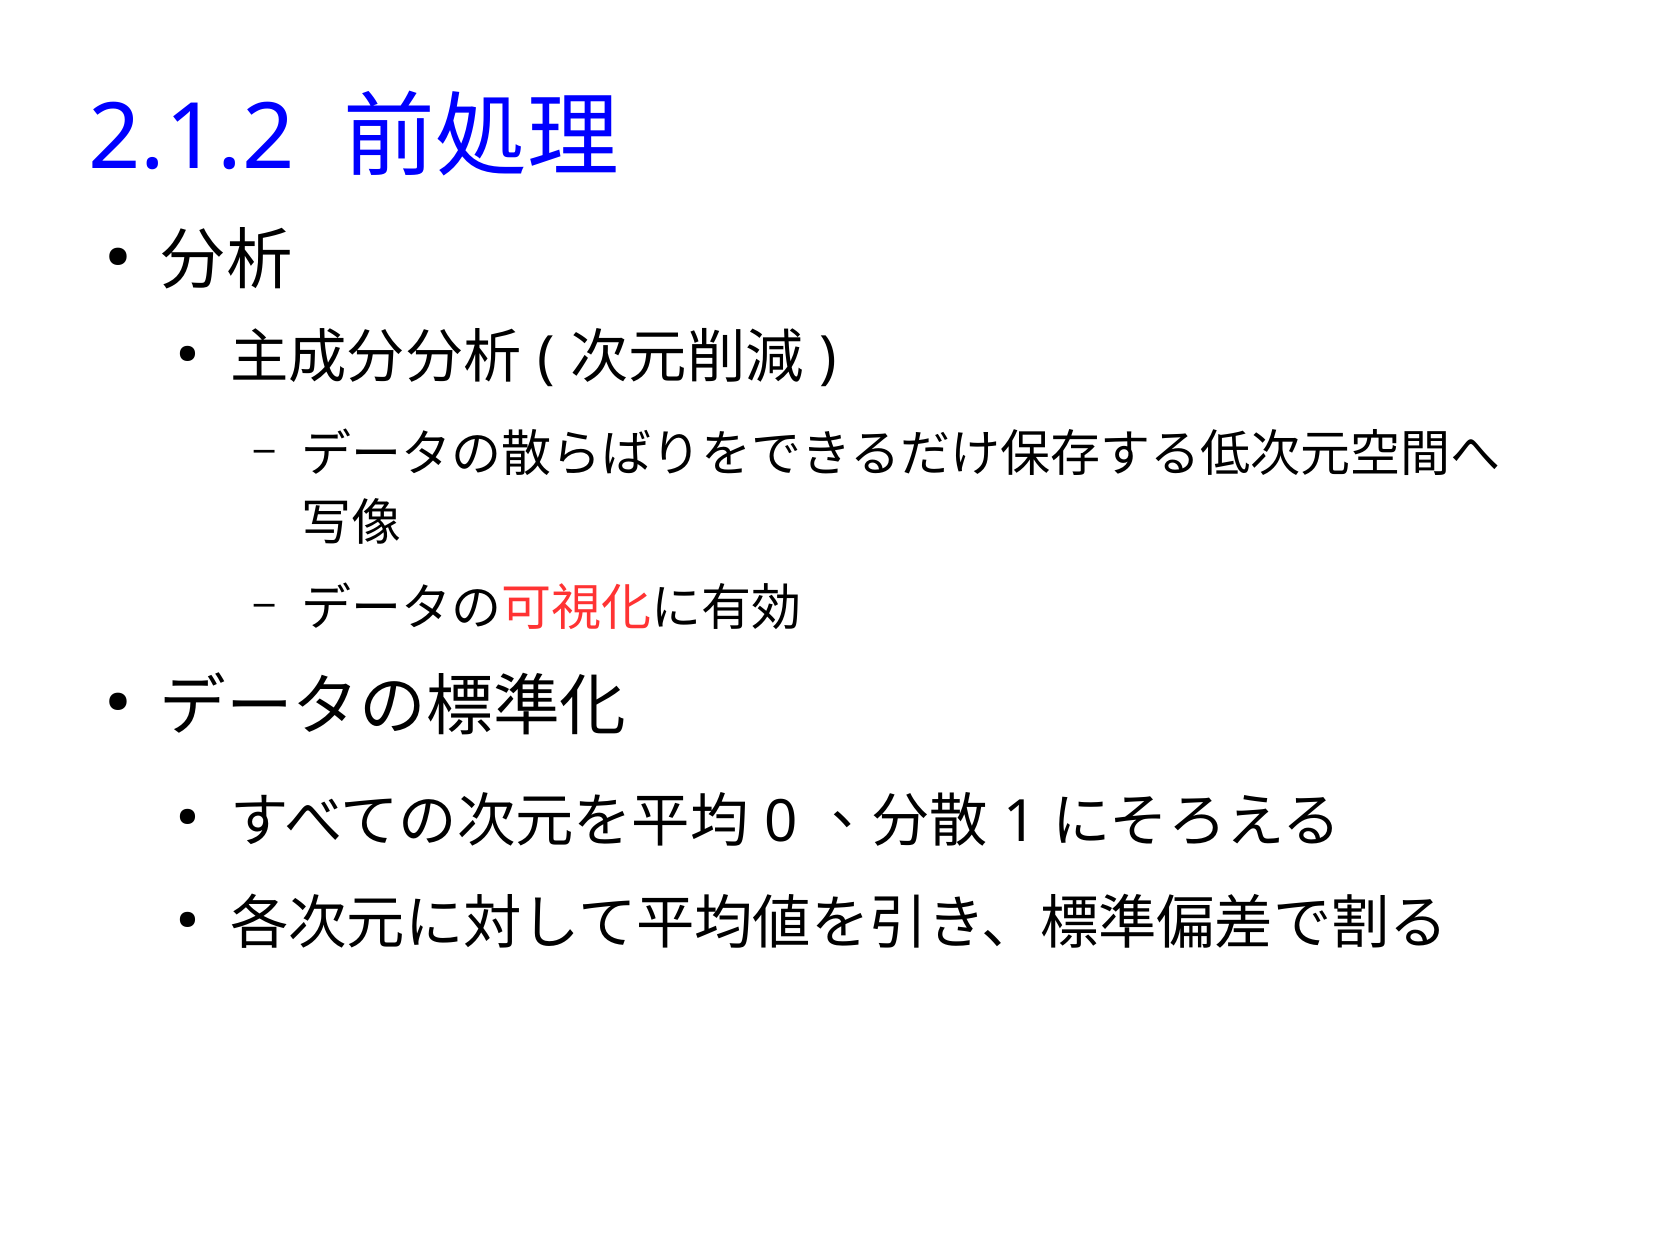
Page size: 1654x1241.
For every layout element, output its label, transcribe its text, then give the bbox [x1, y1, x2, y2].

list 分析 主成分分析(次元削減) データの散らばりをできるだけ保存する低次元空間へ 写像 データの可視化に有効 データの標準化 すべての次元を平均0、分散1にそろえる 各次元に対して平均値を引き、標準偏差で割る [88, 212, 1565, 1025]
title 2.1.2 前処理 [88, 58, 1577, 207]
